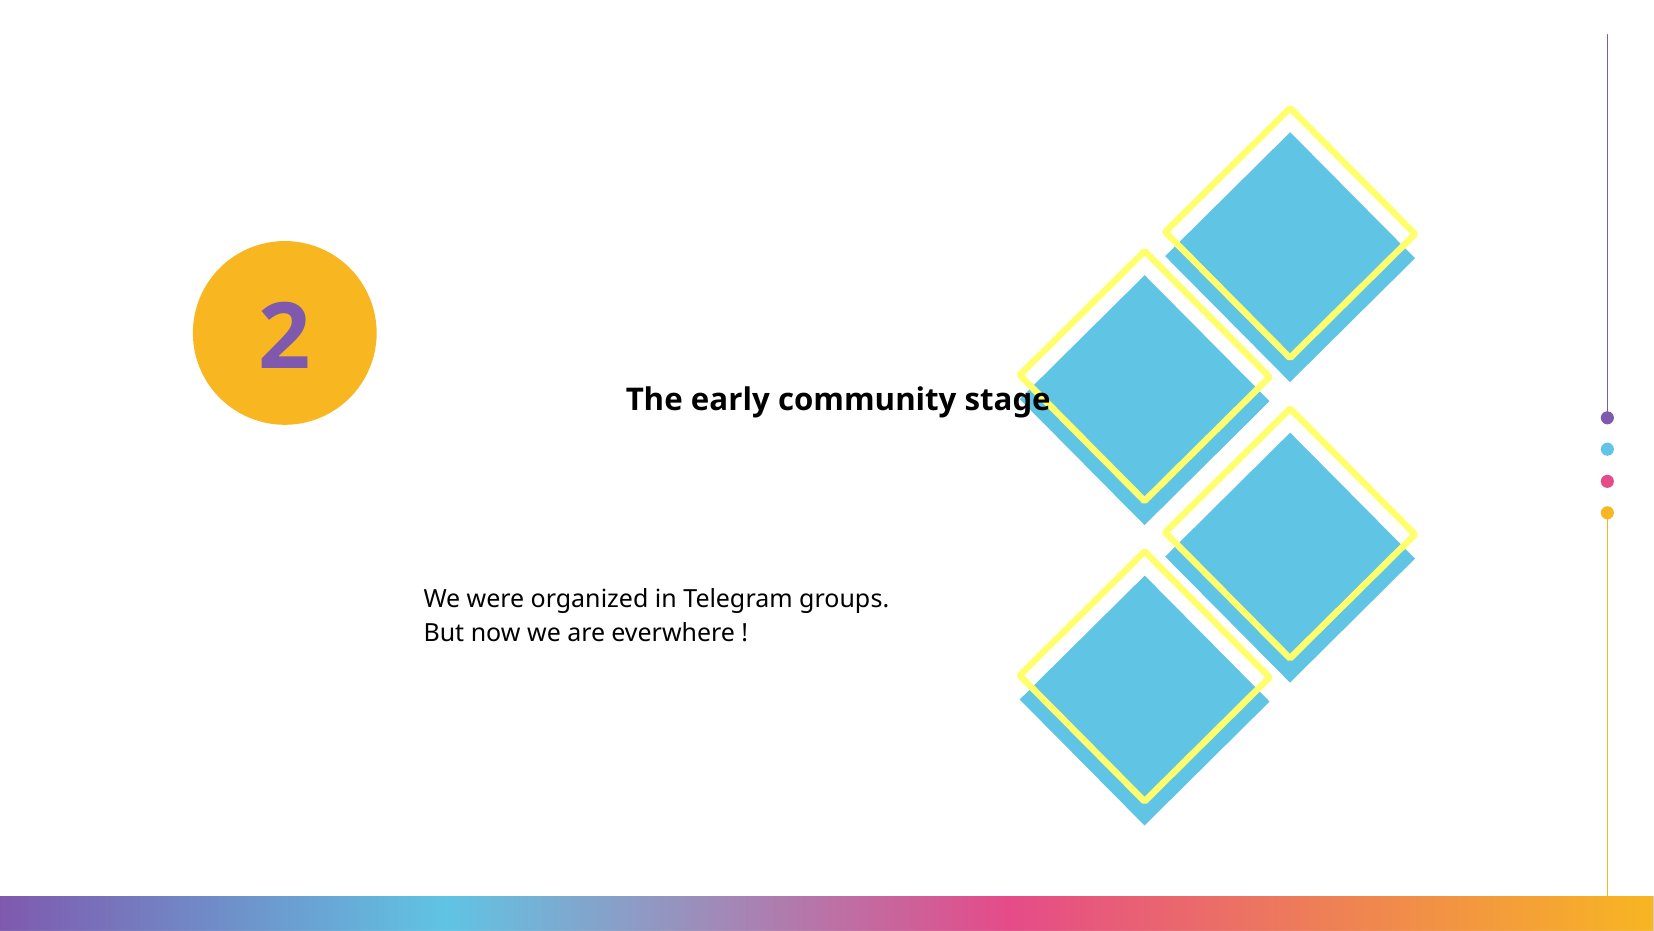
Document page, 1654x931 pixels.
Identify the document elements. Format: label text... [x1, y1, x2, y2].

title The early community stage [413, 253, 1052, 544]
text_box 2 [192, 241, 377, 425]
picture [0, 896, 1654, 931]
title We were organized in Telegram groups. But now we are everwhere ! [423, 526, 910, 703]
